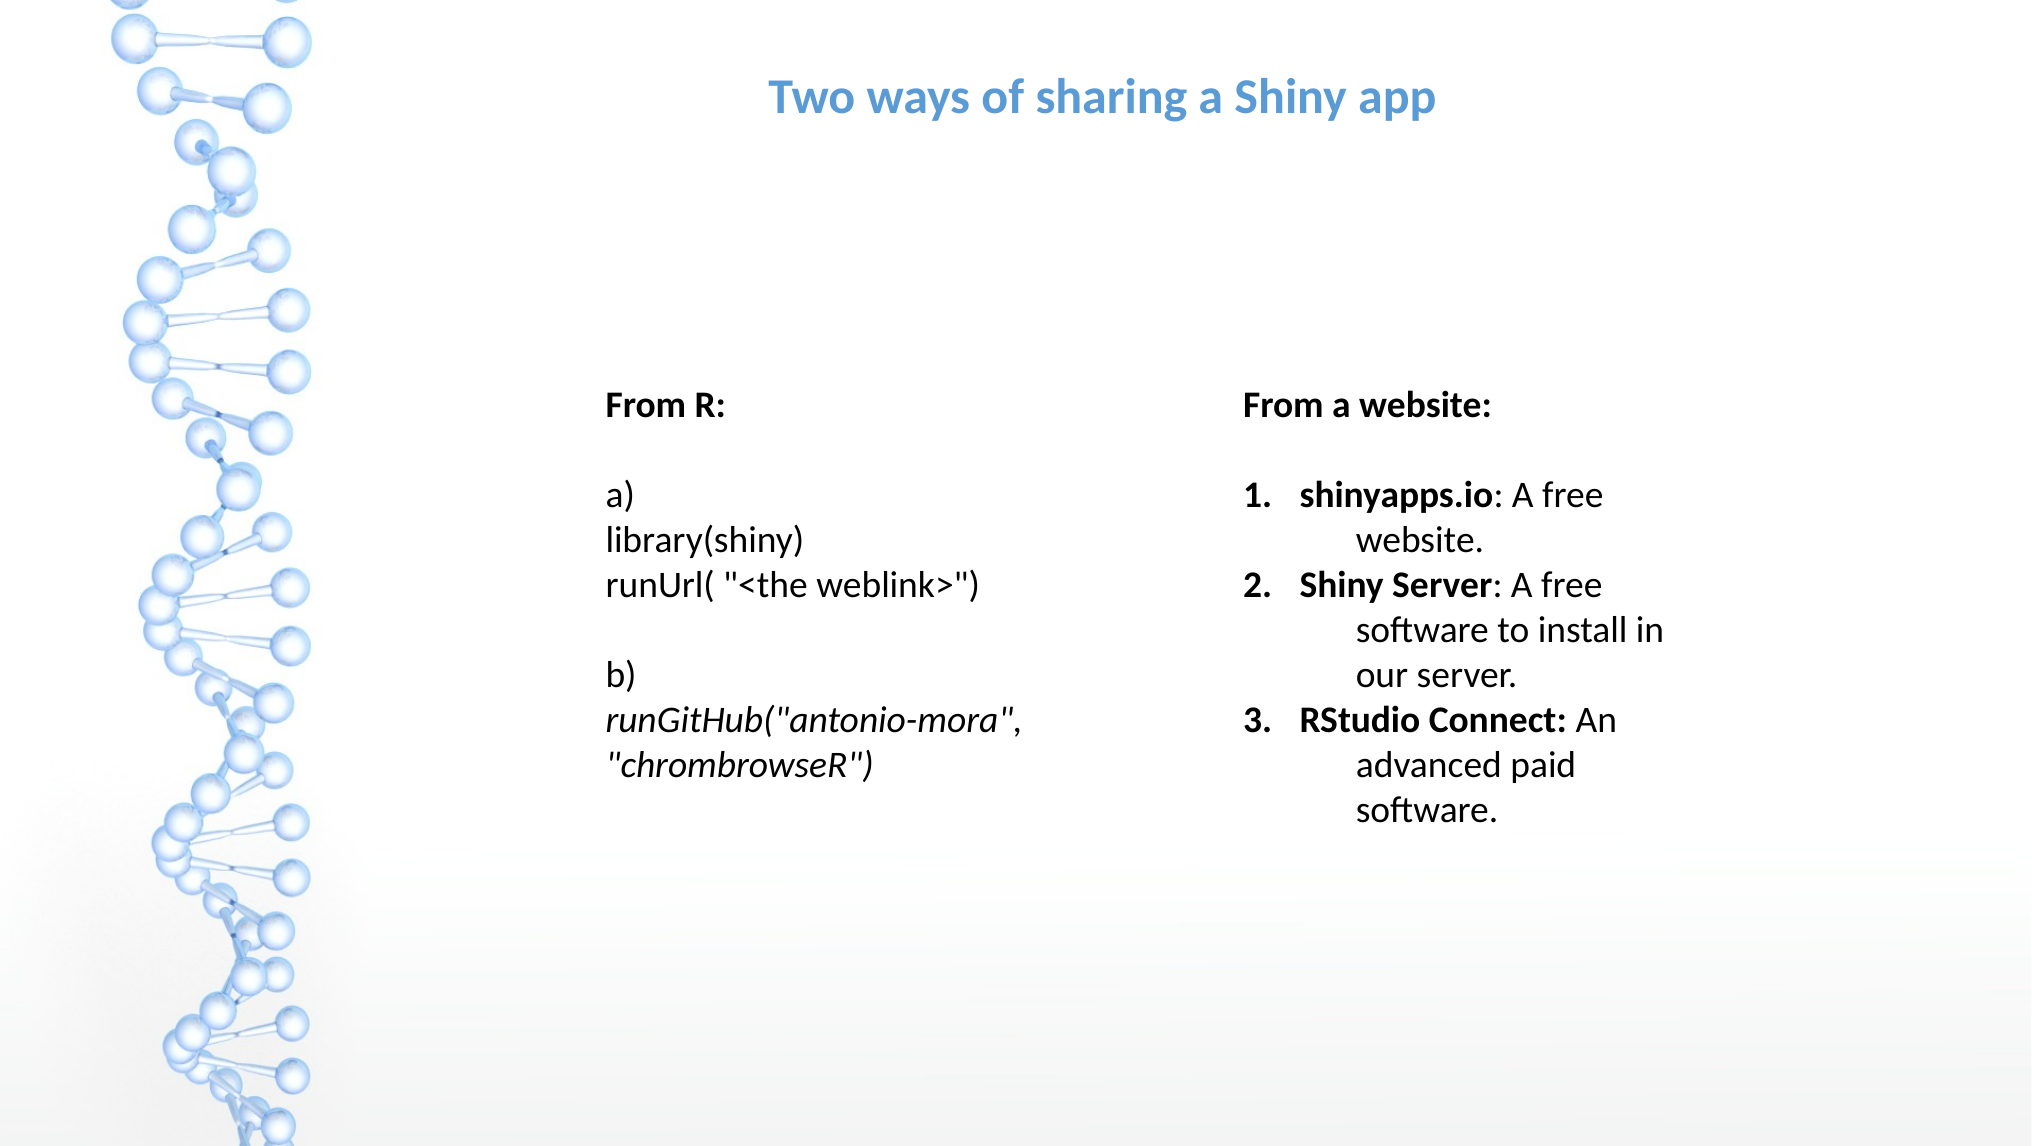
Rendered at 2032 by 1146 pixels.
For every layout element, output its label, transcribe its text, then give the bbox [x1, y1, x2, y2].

text_box From a website: shinyapps.io: A free website. Shiny Server: A free software to install in our server. RStudio Connect: An advanced paid software. [1228, 372, 1691, 797]
text_box Two ways of sharing a Shiny app [753, 55, 1454, 132]
text_box From R: a) library(shiny) runUrl( "<the weblink>") b) runGitHub("antonio-mora", "chrombrowseR") [590, 372, 1054, 843]
